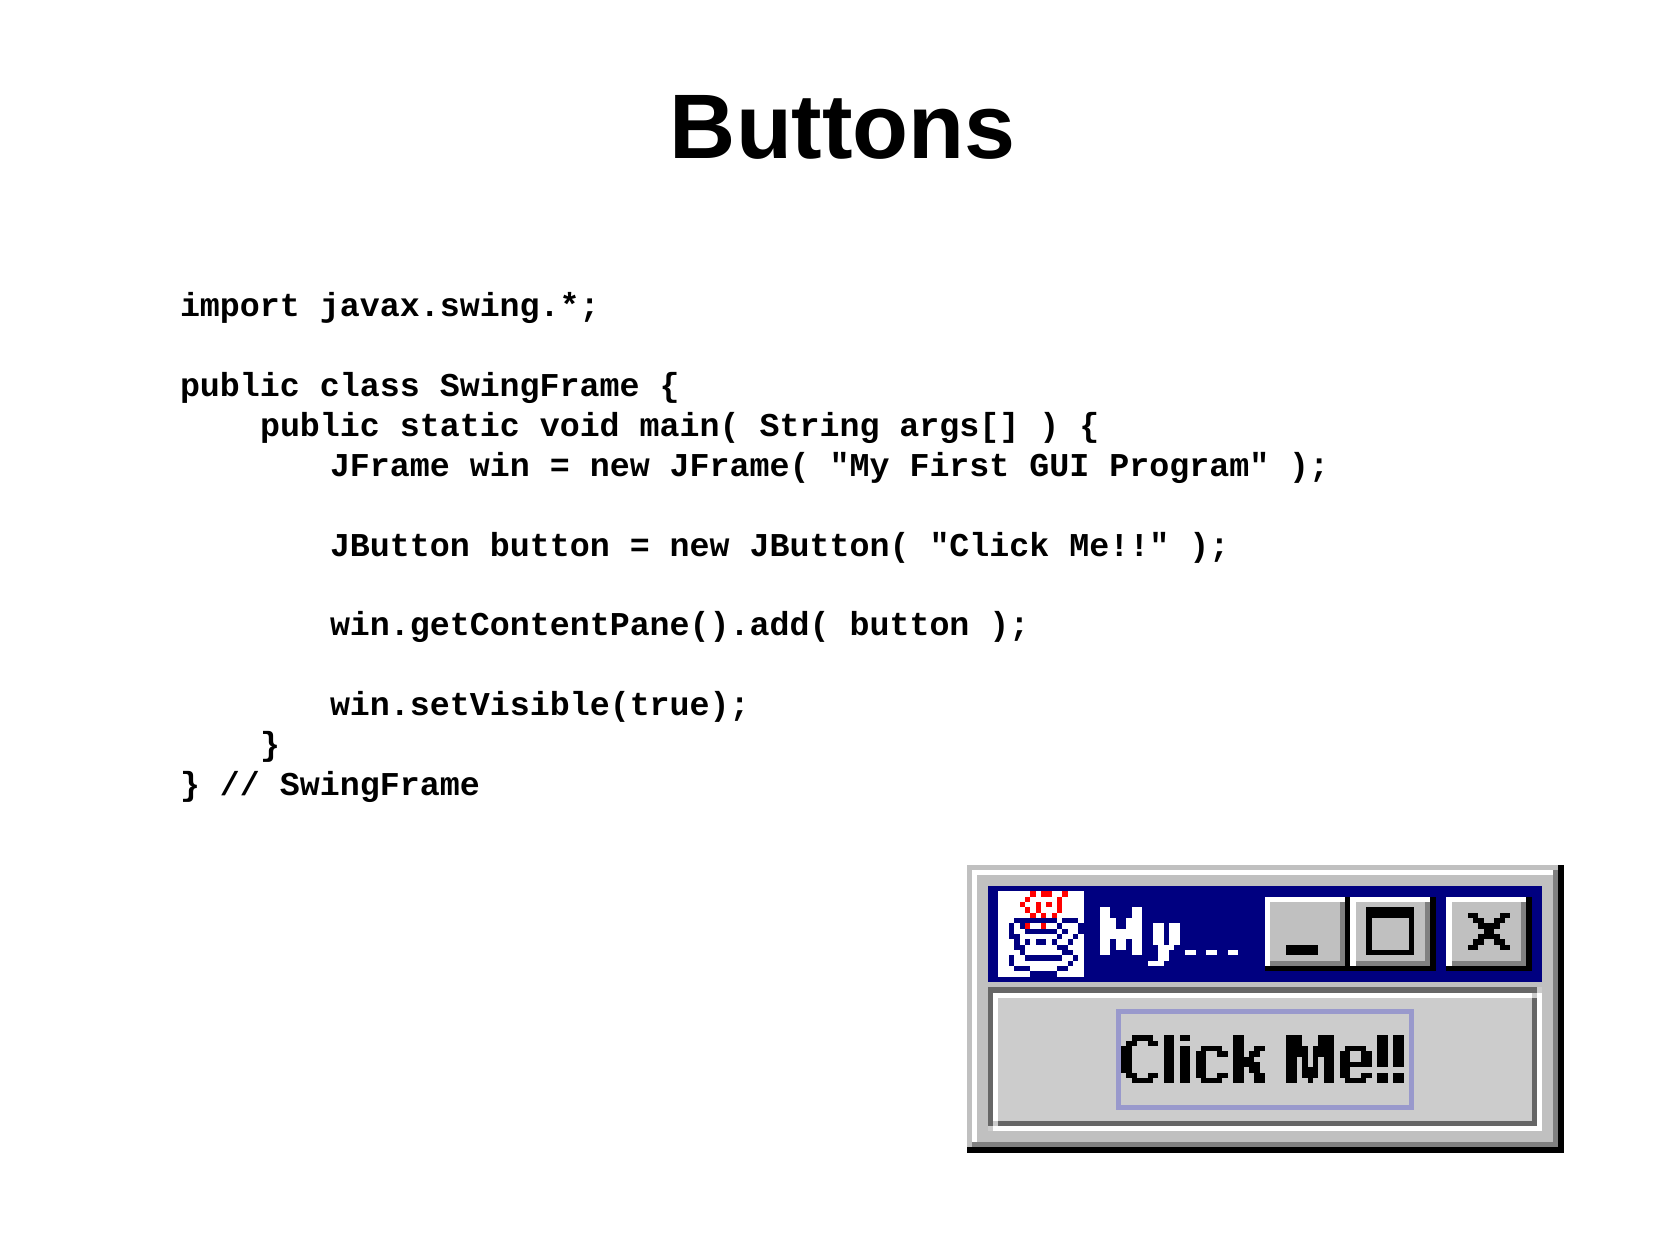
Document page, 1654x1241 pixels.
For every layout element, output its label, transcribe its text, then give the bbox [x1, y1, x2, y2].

picture [967, 865, 1564, 1153]
title Buttons [82, 49, 1571, 196]
text_box import javax.swing.*; public class SwingFrame { public static void main( String args[] ) { JFrame win = new JFrame( "My First GUI Program" ); JButton button = new JButton( "Click Me!!" ); win.getContentPane().add( button ); win.setVisible(true); } } // SwingFrame [165, 275, 1345, 810]
